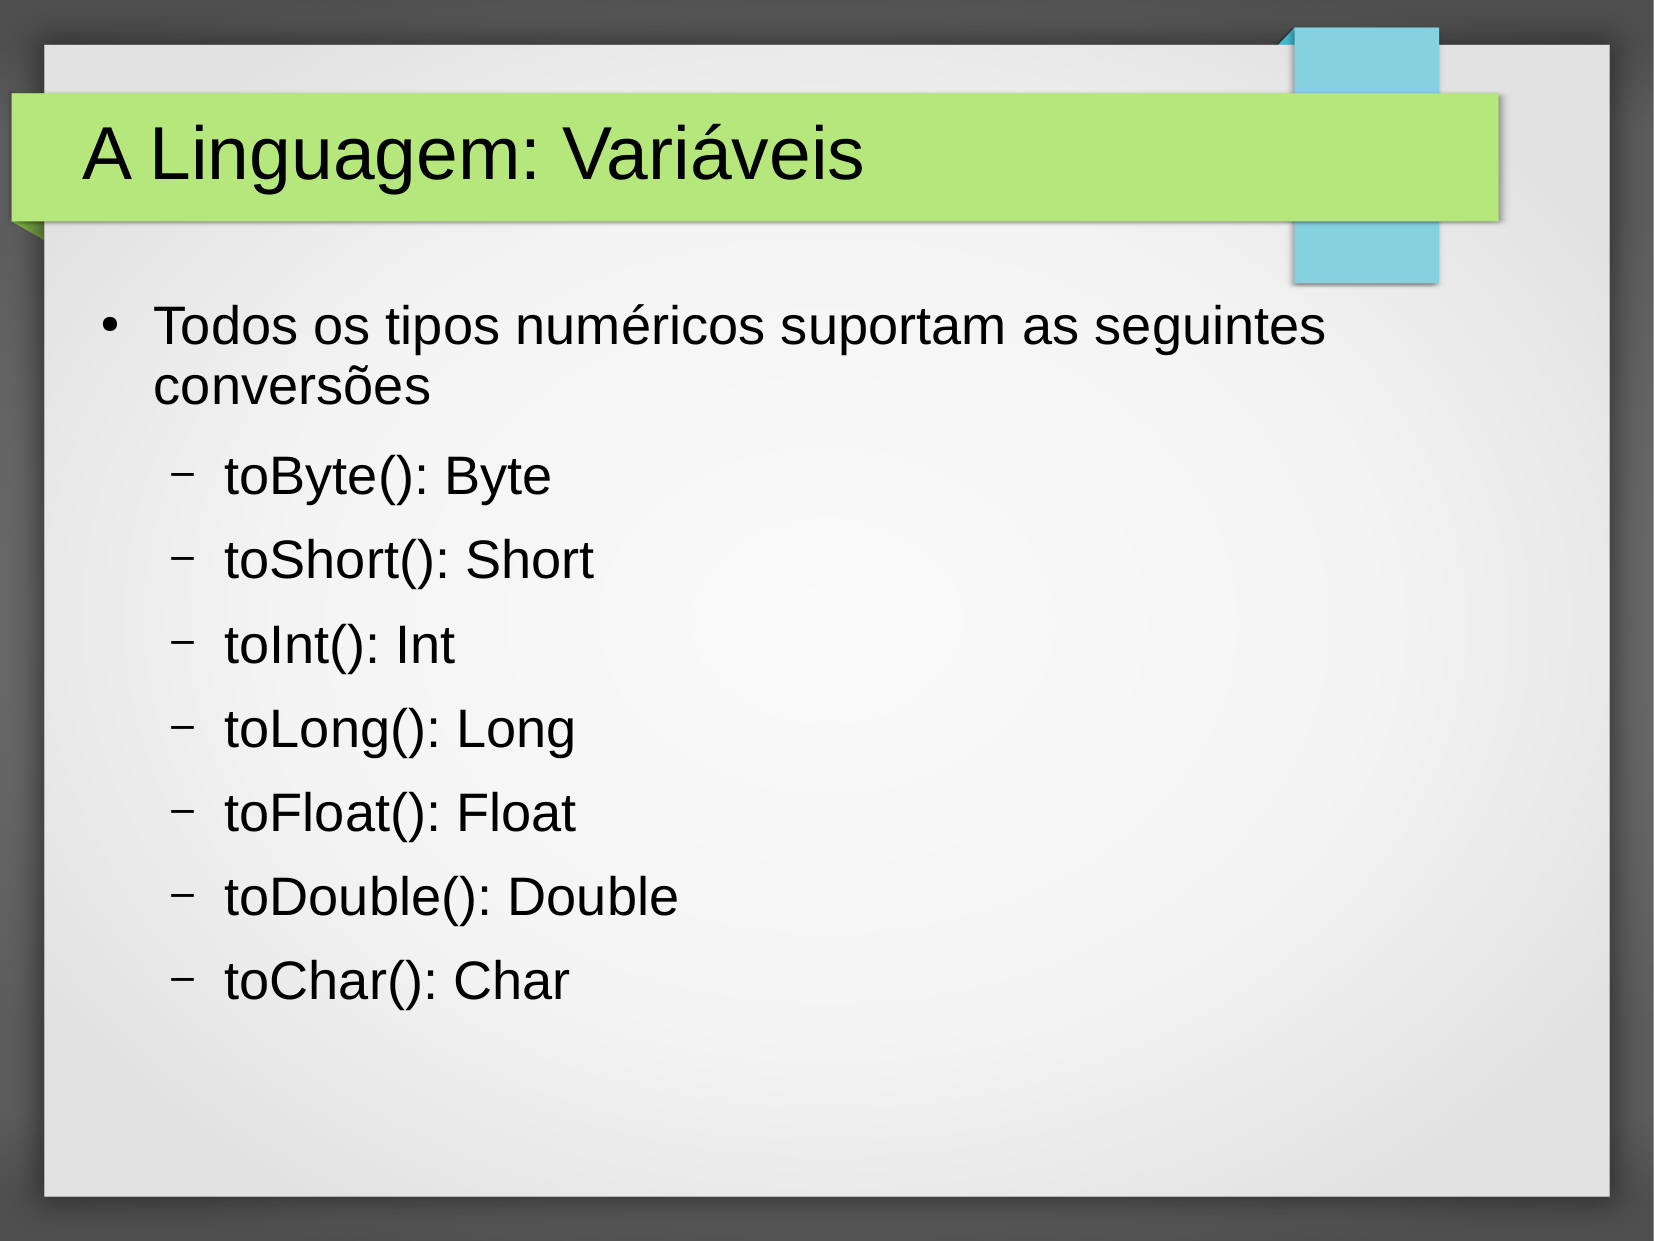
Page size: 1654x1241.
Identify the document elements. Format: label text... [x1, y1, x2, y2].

picture [0, 0, 1654, 1241]
list Todos os tipos numéricos suportam as seguintes conversões toByte(): Byte toShort(): Short toInt(): Int toLong(): Long toFloat(): Float toDouble(): Double toChar(): Char [82, 295, 1571, 1015]
title A Linguagem: Variáveis [82, 94, 1264, 213]
